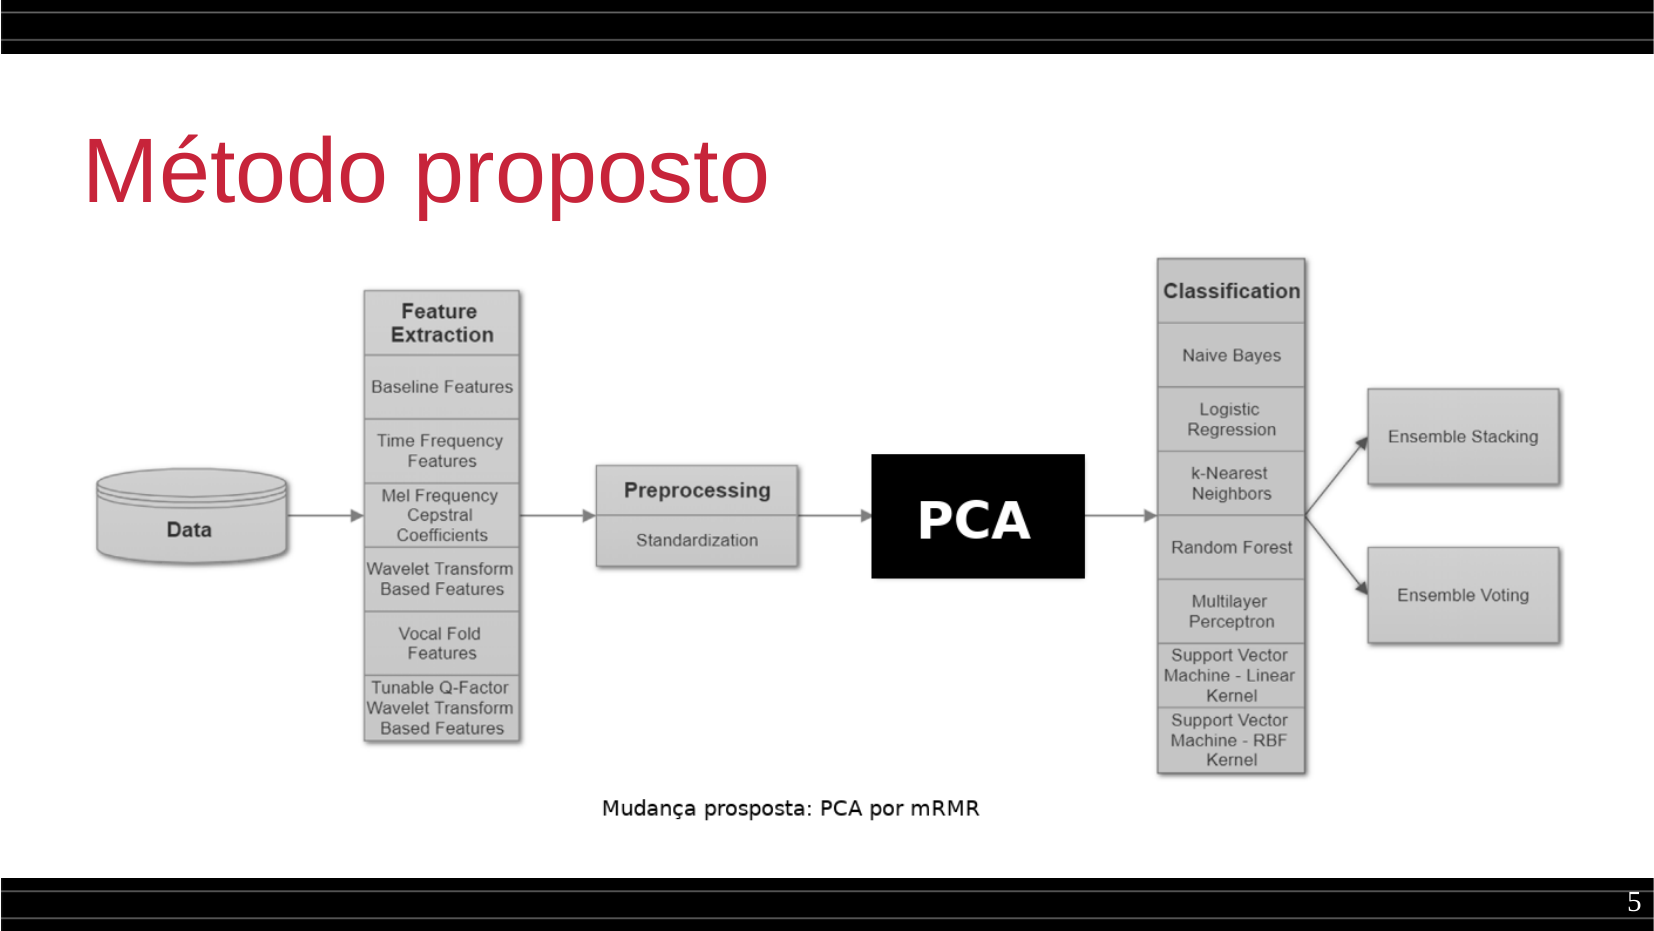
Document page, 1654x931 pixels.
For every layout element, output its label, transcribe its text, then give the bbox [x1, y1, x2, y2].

title Método proposto [82, 92, 1571, 243]
picture [1, 0, 1654, 54]
picture [1, 878, 1654, 931]
picture [74, 243, 1580, 845]
